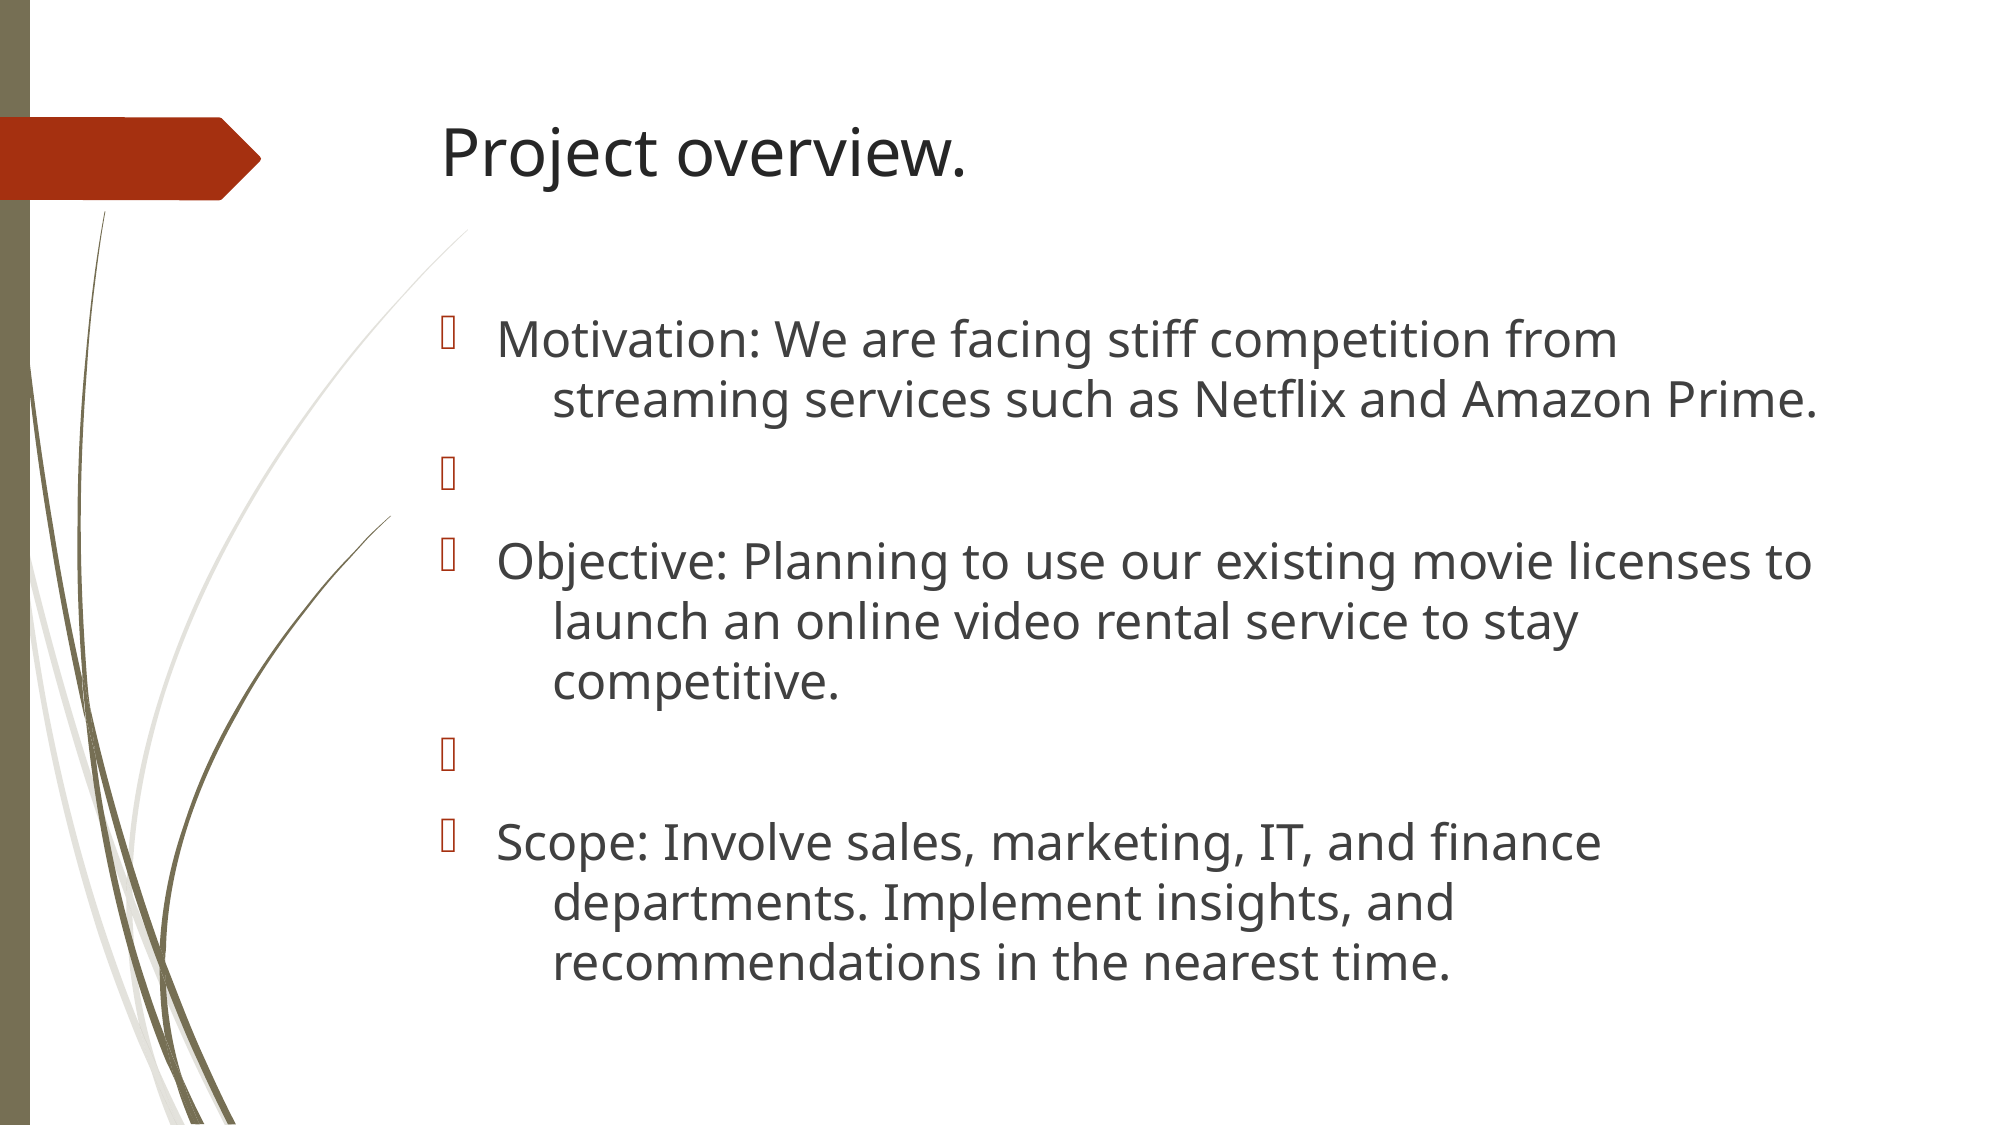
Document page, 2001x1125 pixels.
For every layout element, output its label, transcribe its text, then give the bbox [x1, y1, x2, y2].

list Motivation: We are facing stiff competition from streaming services such as Netflix and Amazon Prime. Objective: Planning to use our existing movie licenses to launch an online video rental service to stay competitive. Scope: Involve sales, marketing, IT, and finance departments. Implement insights, and recommendations in the nearest time. [424, 299, 1888, 1004]
title Project overview. [425, 102, 1888, 299]
